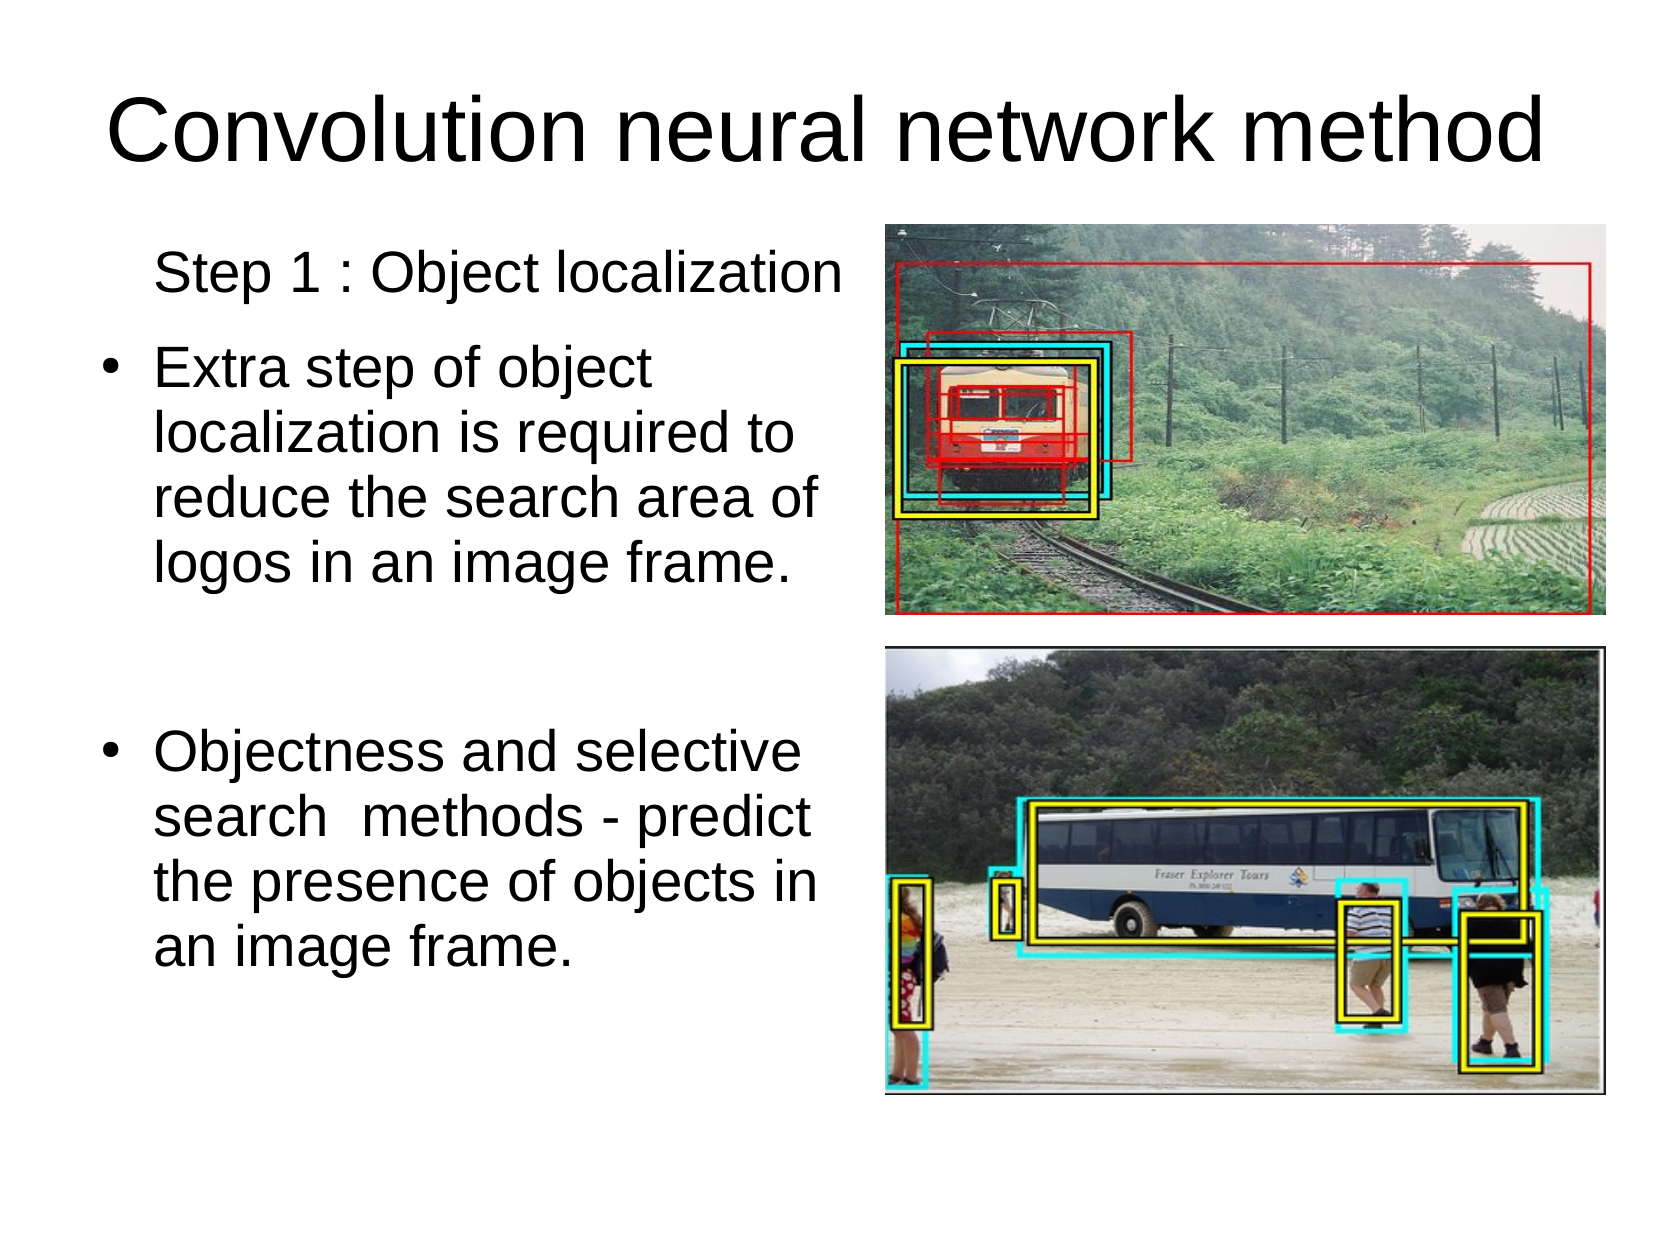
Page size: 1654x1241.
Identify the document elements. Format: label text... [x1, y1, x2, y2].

title Convolution neural network method [82, 49, 1571, 211]
picture [885, 646, 1606, 1096]
picture [885, 224, 1606, 616]
list Step 1 : Object localization Extra step of object localization is required to reduce the search area of logos in an image frame. Objectness and selective search methods - predict the presence of objects in an image frame. [82, 240, 886, 1126]
